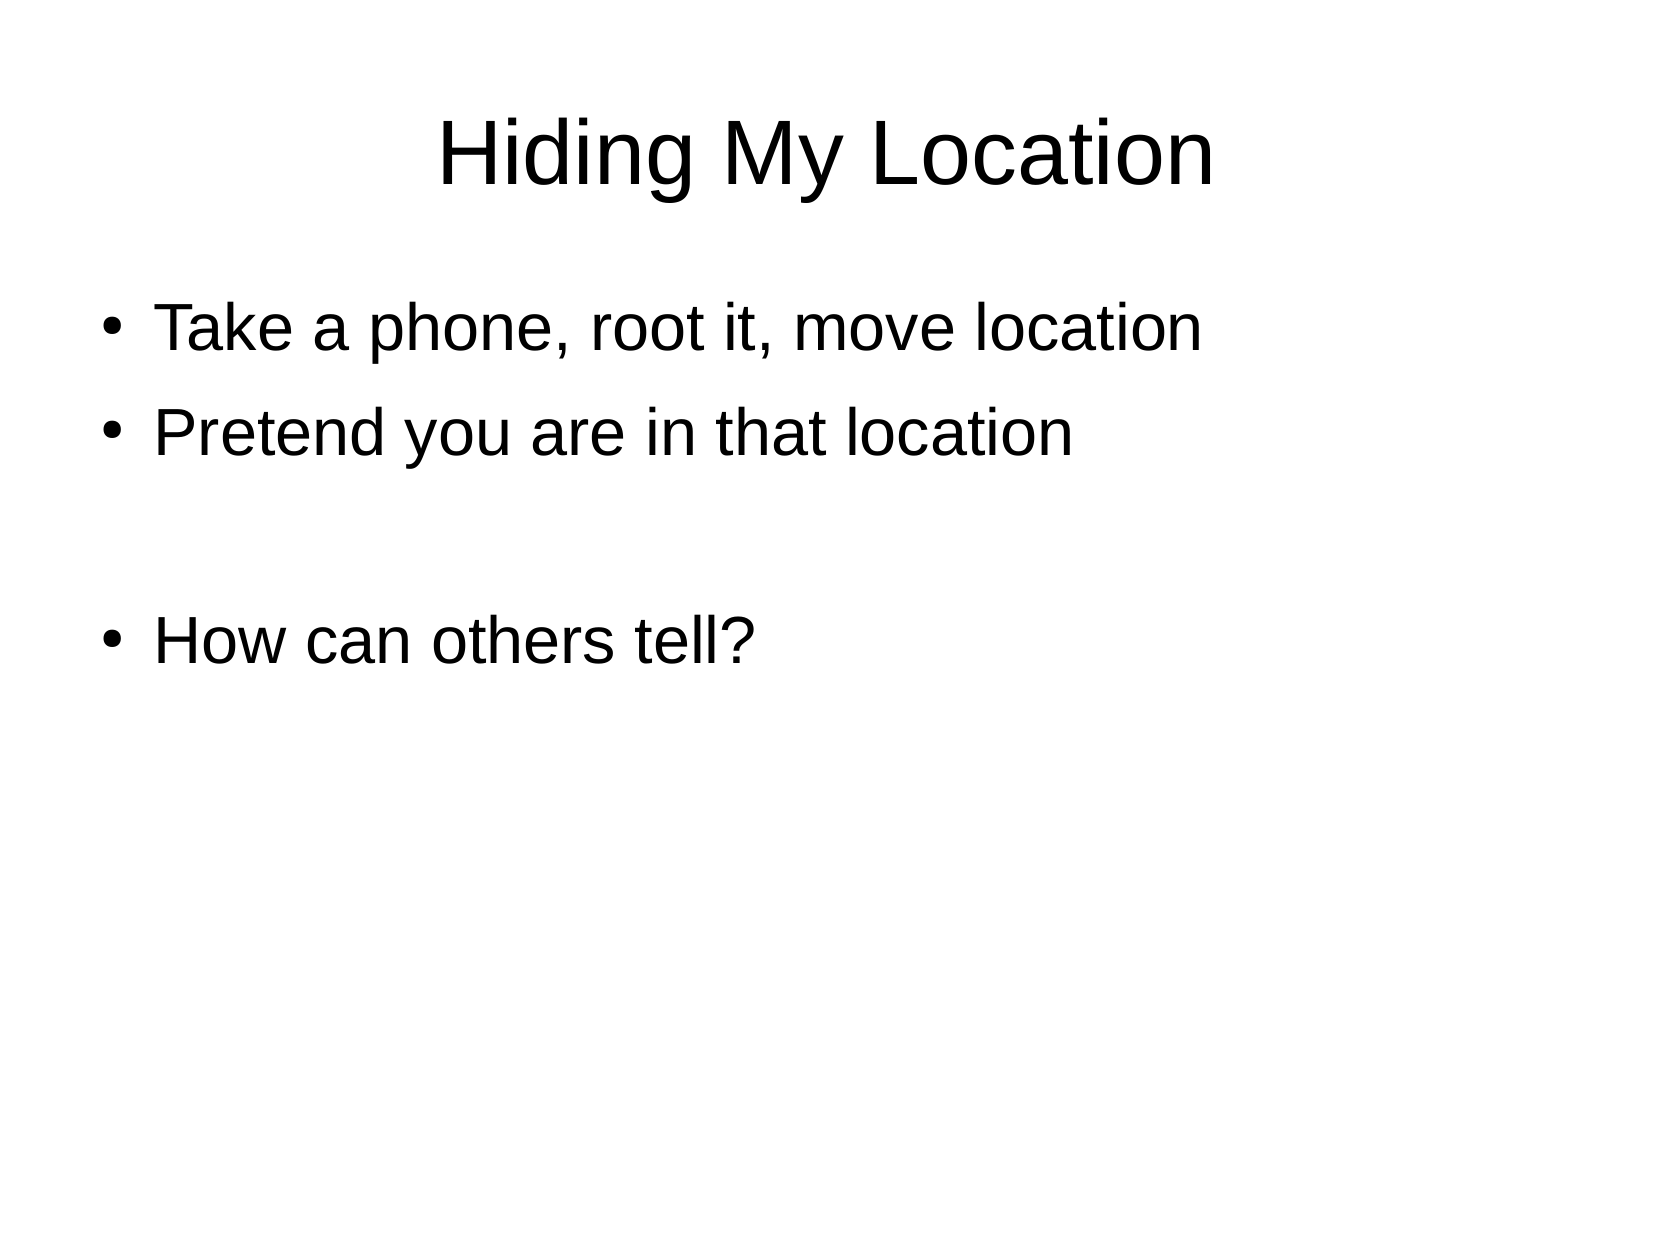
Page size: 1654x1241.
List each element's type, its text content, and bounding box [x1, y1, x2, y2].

title Hiding My Location [82, 49, 1571, 257]
list Take a phone, root it, move location Pretend you are in that location How can others tell? [82, 290, 1571, 1010]
